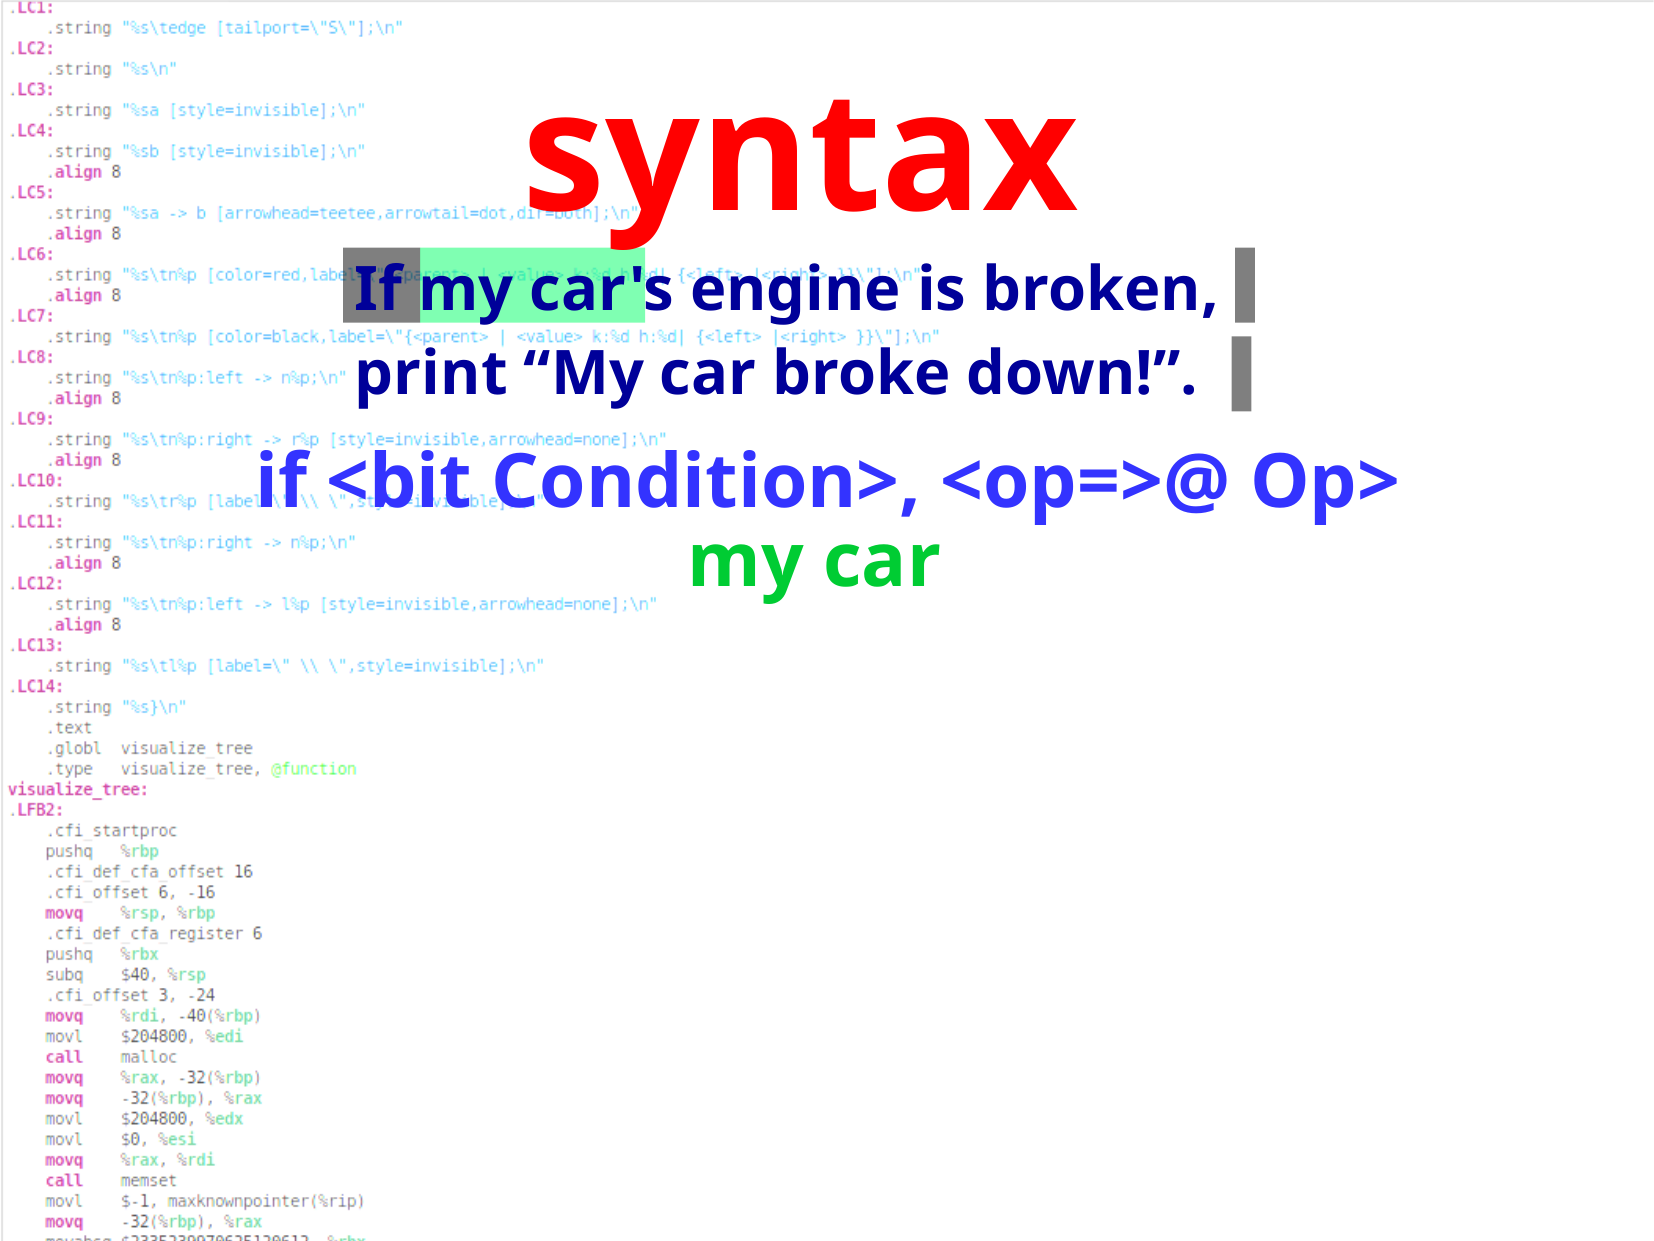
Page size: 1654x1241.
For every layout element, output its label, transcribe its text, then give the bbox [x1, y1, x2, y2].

text_box If my car's engine is broken, print “My car broke down!”. [340, 237, 1336, 420]
text_box my car [589, 498, 1040, 617]
text_box syntax [507, 25, 1116, 237]
text_box if <bit Condition>, <op=>@ Op> [9, 420, 1648, 539]
picture [0, 0, 1654, 1241]
